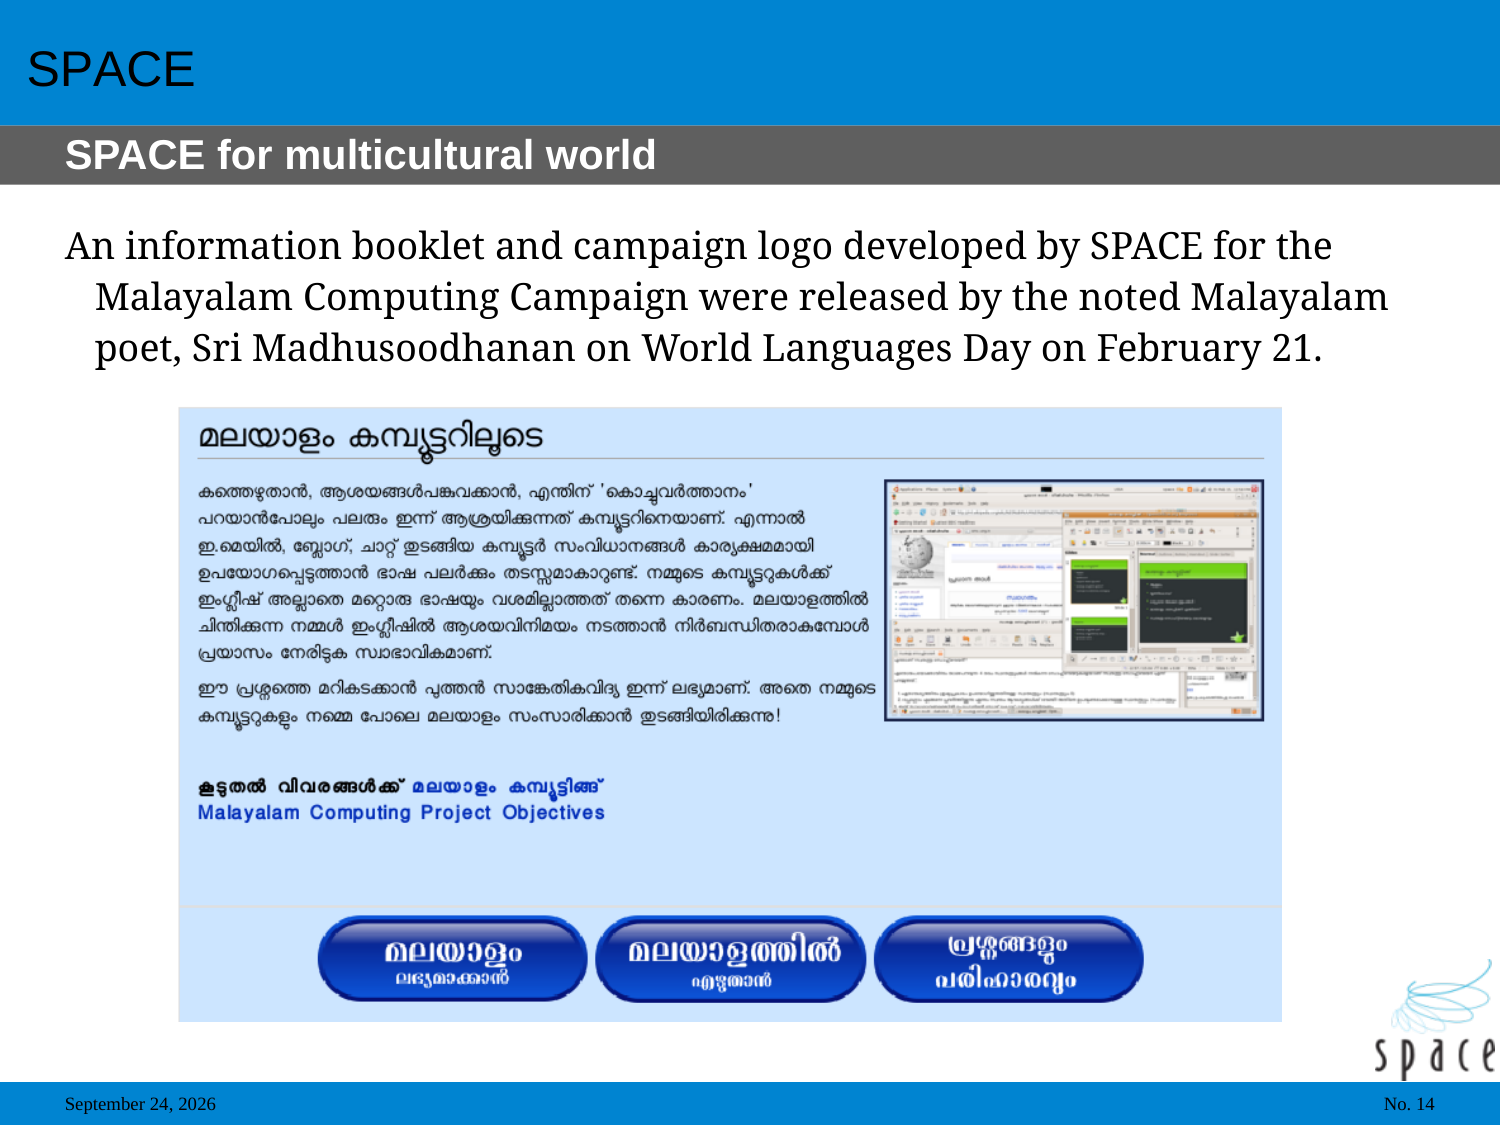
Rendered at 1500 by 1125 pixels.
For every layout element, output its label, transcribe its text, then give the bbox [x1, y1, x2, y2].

picture [1375, 959, 1495, 1081]
picture [171, 962, 1282, 1022]
list An information booklet and campaign logo developed by SPACE for the Malayalam Computing Campaign were released by the noted Malayalam poet, Sri Madhusoodhanan on World Languages Day on February 21. [64, 219, 1436, 962]
title SPACE for multicultural world [64, 125, 1436, 185]
